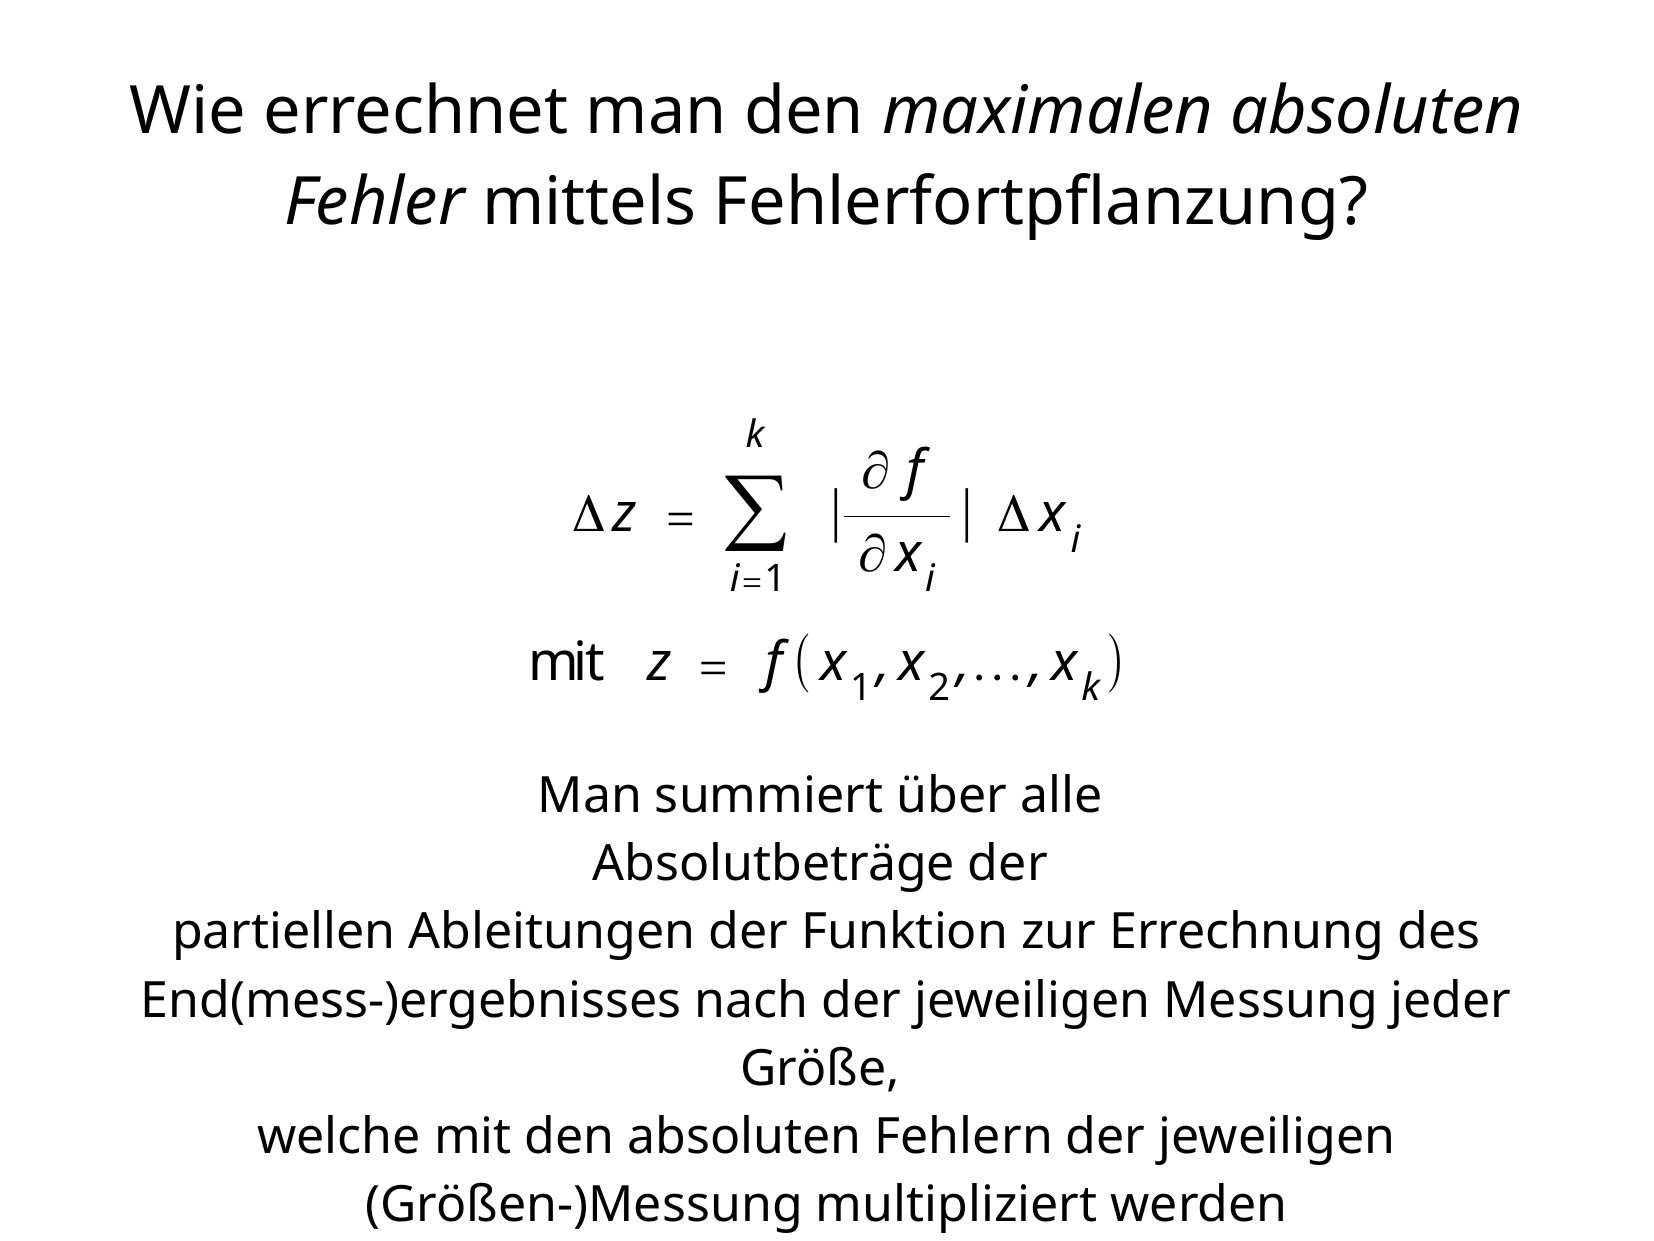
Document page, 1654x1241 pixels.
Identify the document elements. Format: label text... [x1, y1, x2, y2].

chart [522, 411, 1132, 711]
title Wie errechnet man den maximalen absoluten Fehler mittels Fehlerfortpflanzung? [82, 49, 1571, 257]
subtitle Man summiert über alle Absolutbeträge der partiellen Ableitungen der Funktion zur Errechnung des End(mess-)ergebnisses nach der jeweiligen Messung jeder Größe, welche mit den absoluten Fehlern der jeweiligen (Größen-)Messung multipliziert werden [82, 462, 1571, 1192]
